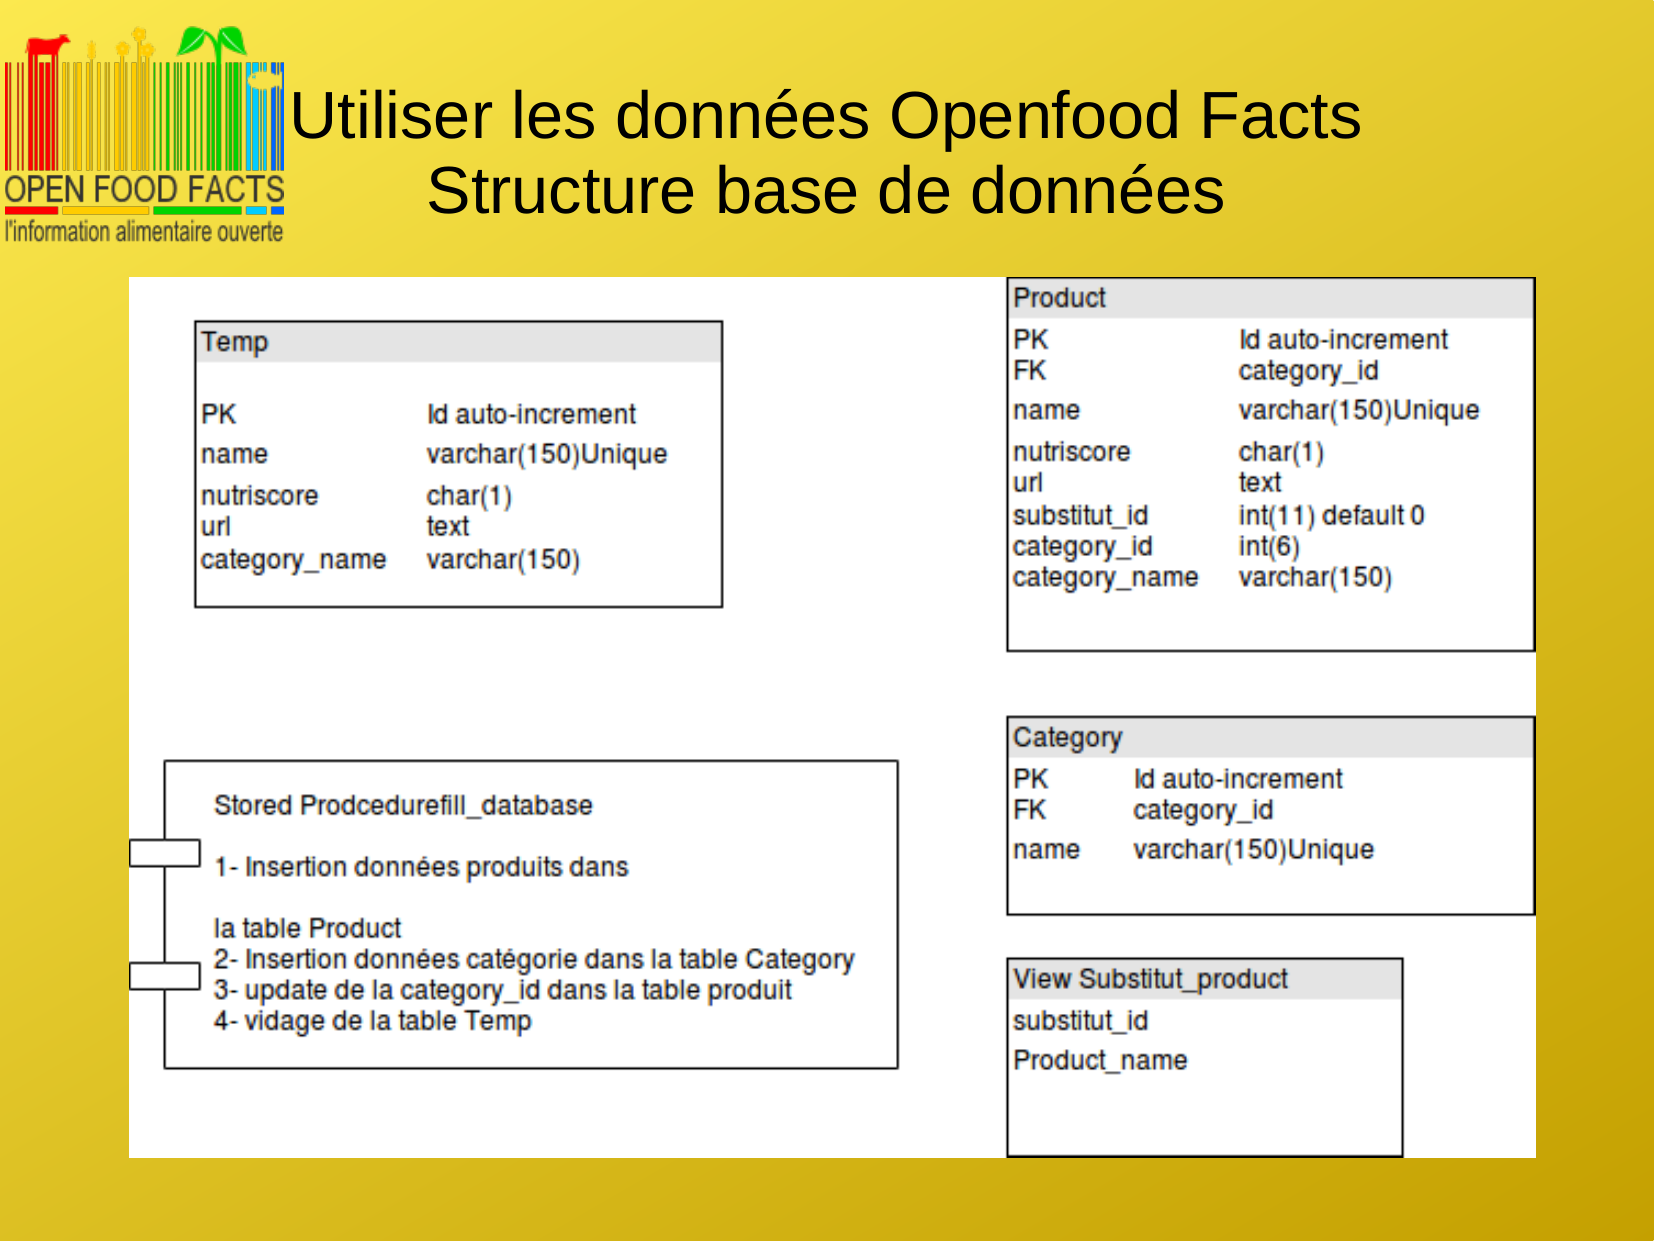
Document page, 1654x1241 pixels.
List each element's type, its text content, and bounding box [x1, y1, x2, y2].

title Utiliser les données Openfood Facts Structure base de données [284, 49, 1571, 257]
picture [5, 22, 284, 257]
picture [129, 277, 1536, 1158]
